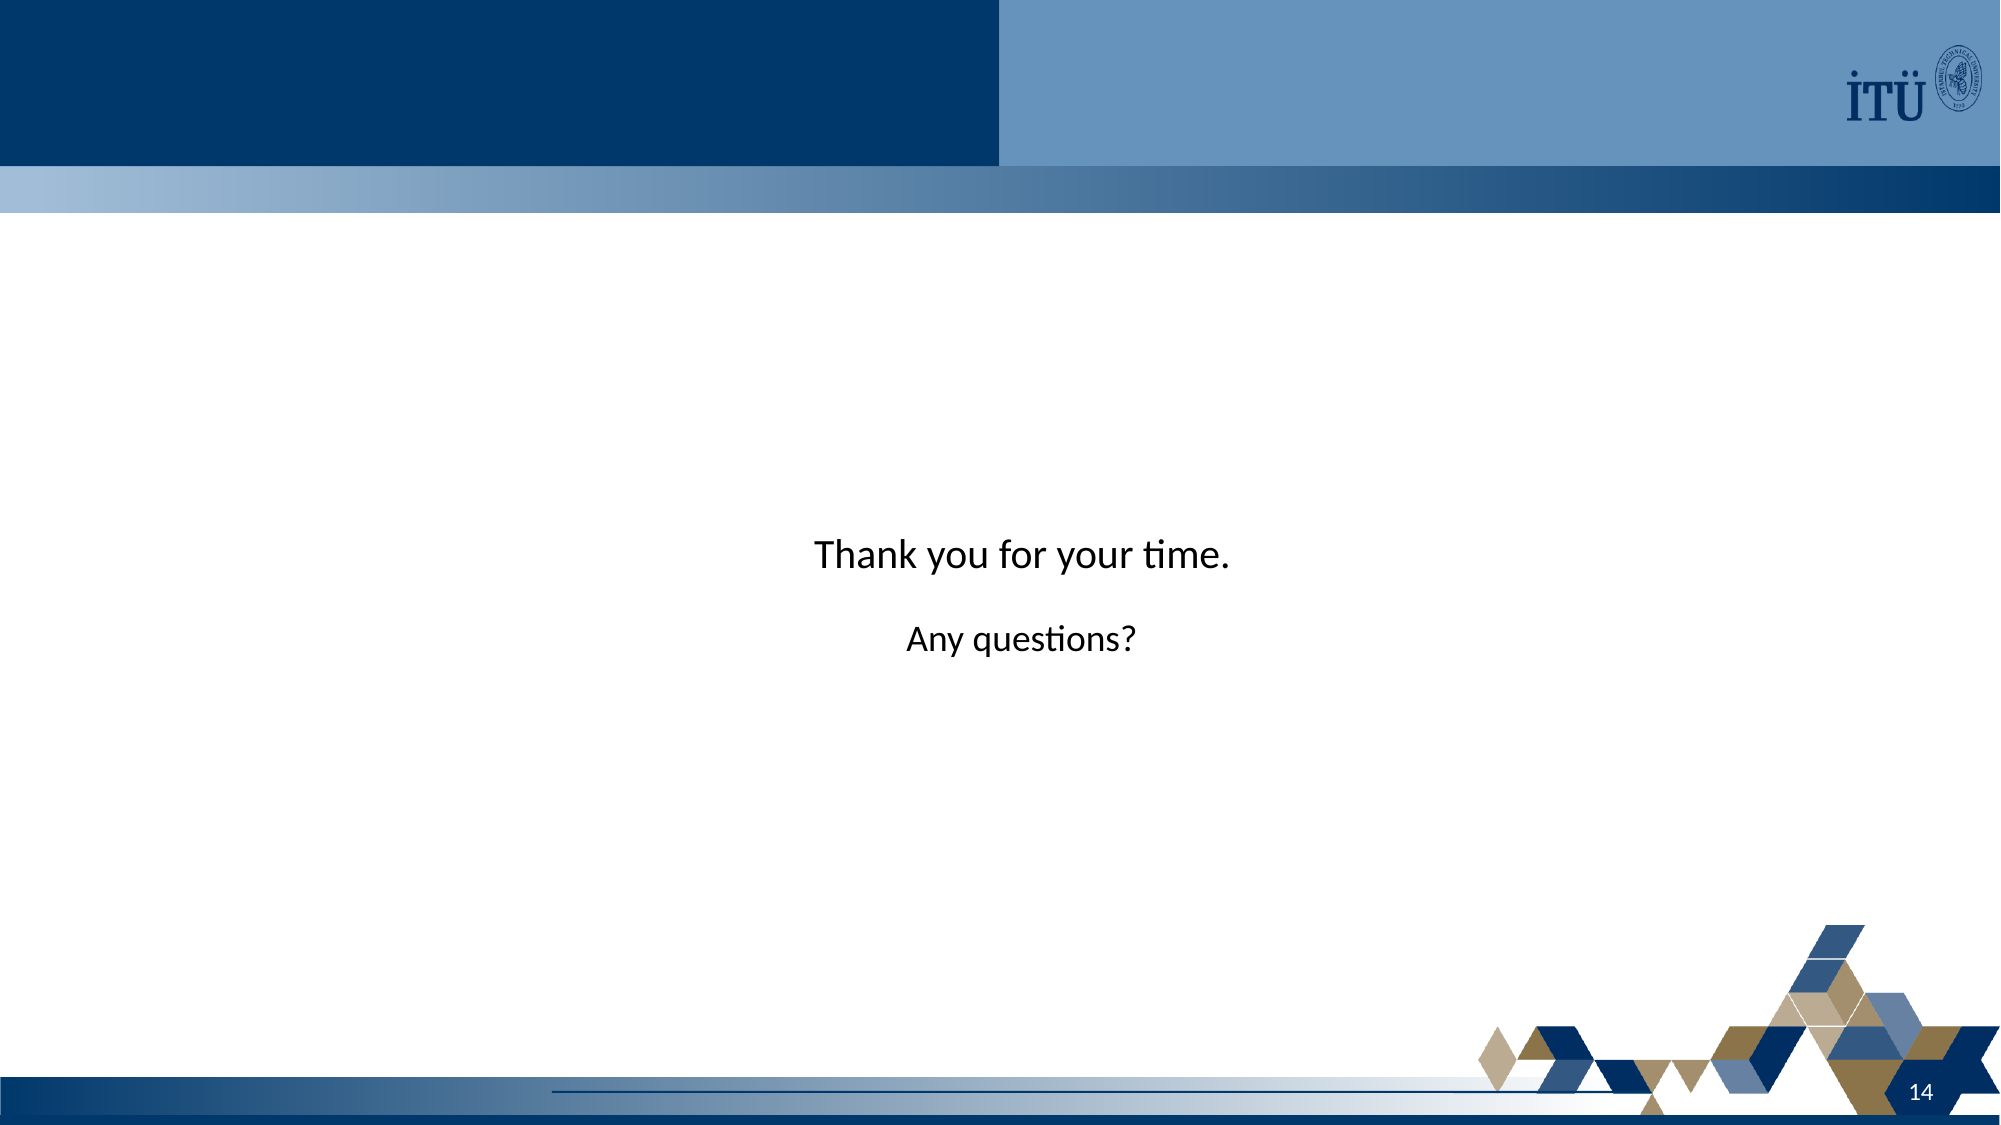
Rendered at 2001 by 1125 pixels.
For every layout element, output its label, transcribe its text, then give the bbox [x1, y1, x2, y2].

text_box Thank you for your time. [799, 519, 1638, 585]
picture [1847, 45, 1982, 121]
text_box Any questions? [891, 606, 1730, 667]
picture [1478, 925, 2000, 1115]
slide_number 1 [1880, 1059, 1962, 1122]
